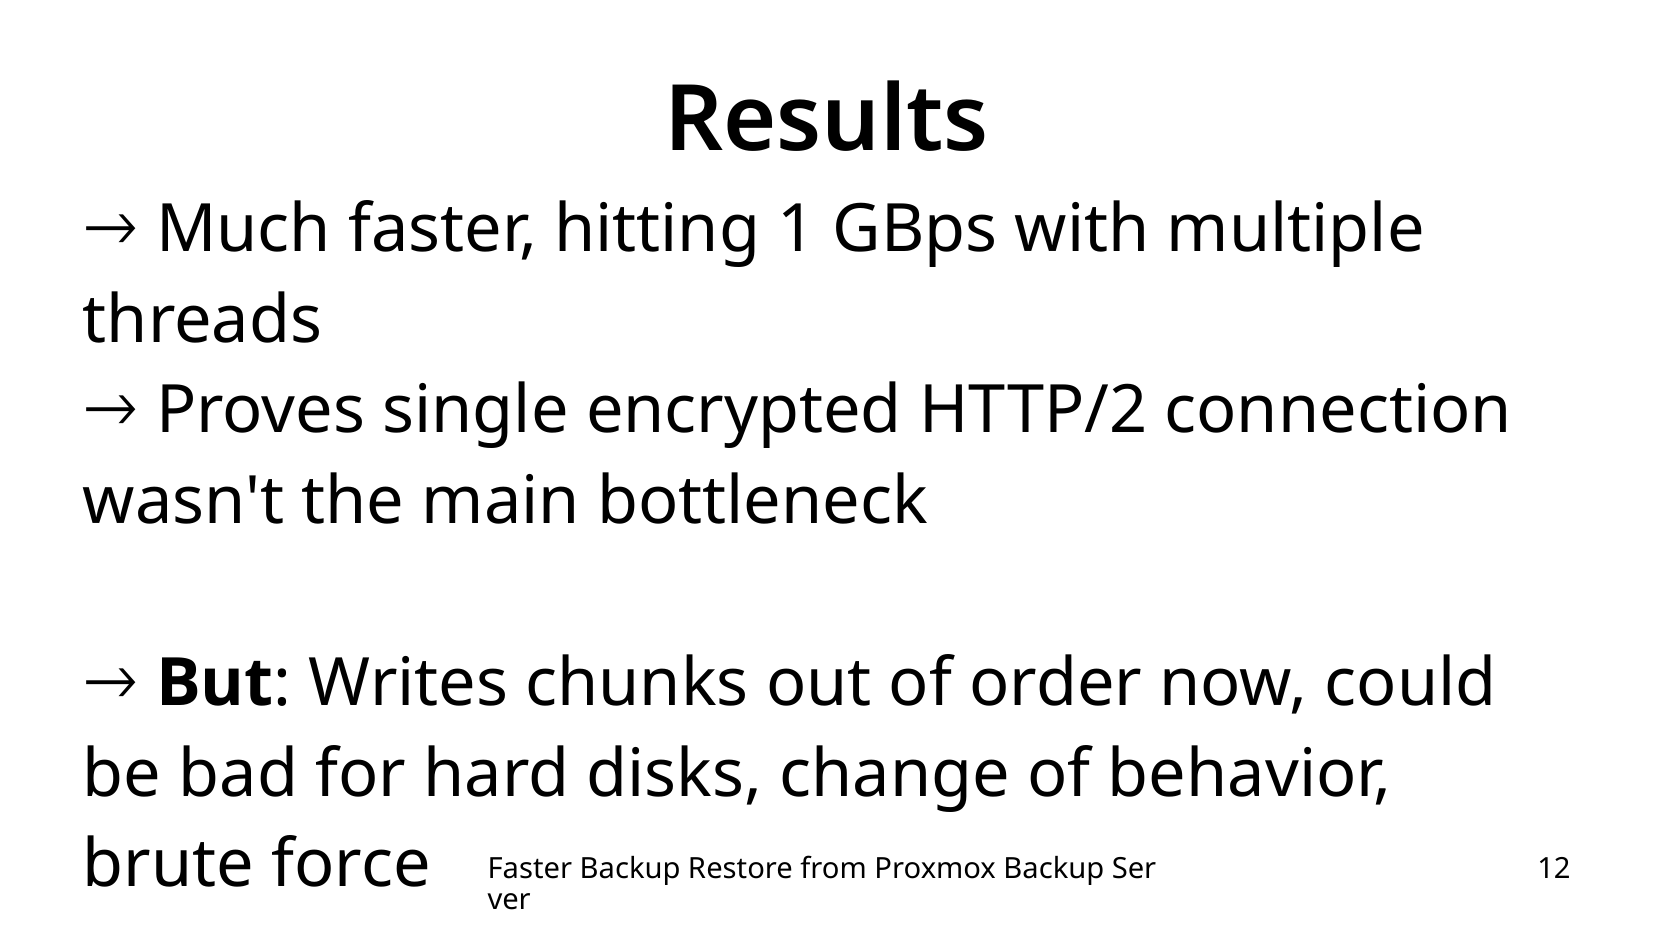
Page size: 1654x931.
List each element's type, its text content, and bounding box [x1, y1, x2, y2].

title 🡒 Much faster, hitting 1 GBps with multiple threads 🡒 Proves single encrypted HTTP/2 connection wasn't the main bottleneck 🡒 But: Writes chunks out of order now, could be bad for hard disks, change of behavior, brute force [82, 180, 1571, 751]
title Results [82, 37, 1571, 180]
